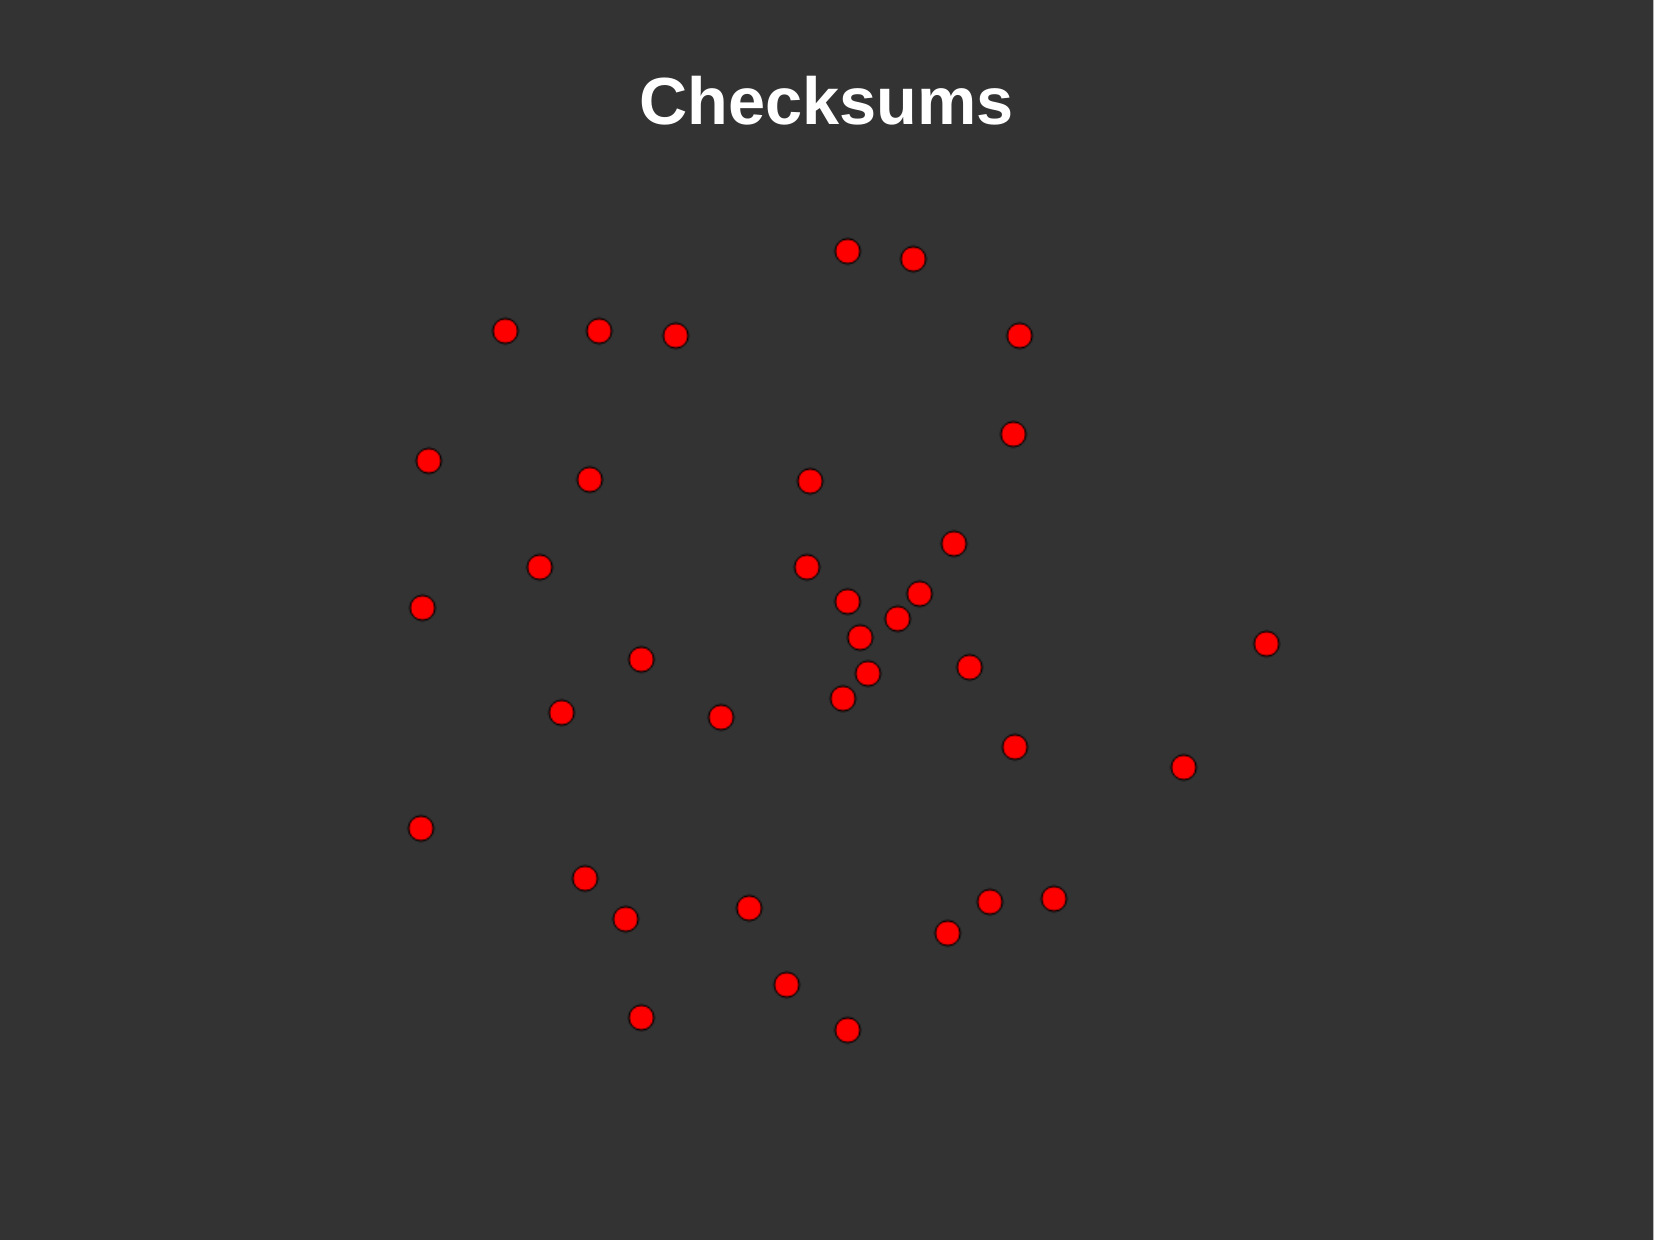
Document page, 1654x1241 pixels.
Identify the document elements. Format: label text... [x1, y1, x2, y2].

picture [340, 189, 1356, 1104]
title Checksums [82, 49, 1571, 154]
